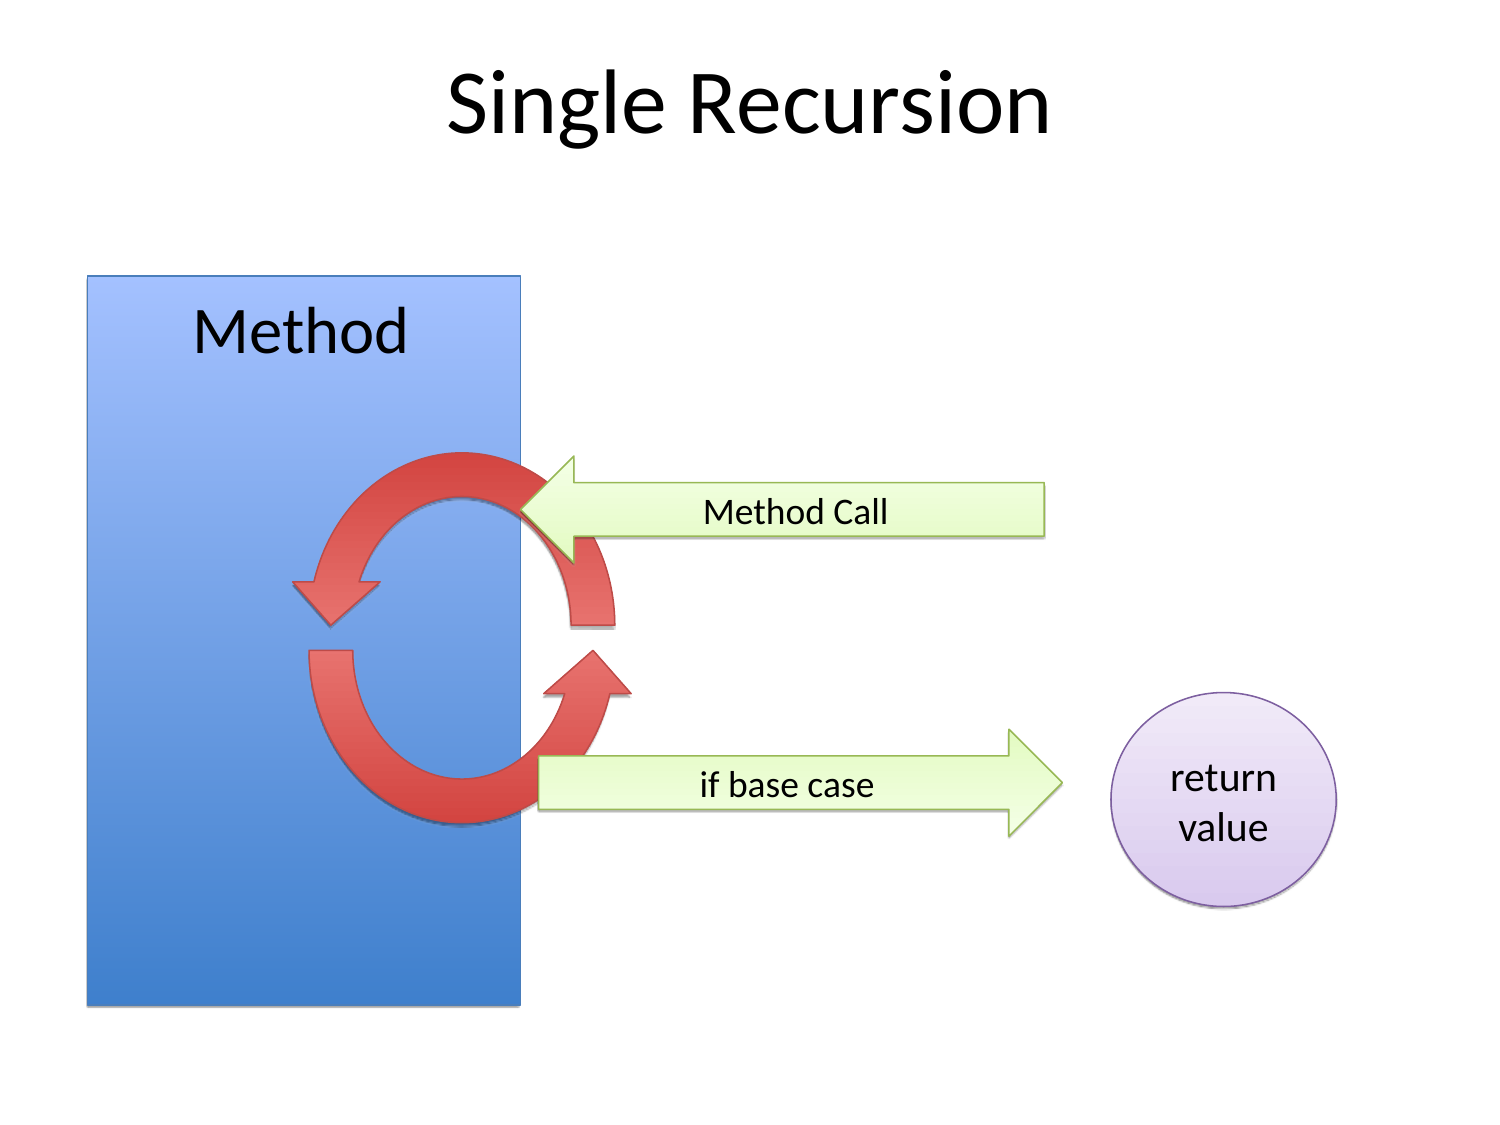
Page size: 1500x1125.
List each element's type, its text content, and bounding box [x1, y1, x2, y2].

text_box if base case [538, 729, 1063, 837]
text_box Method Call [520, 456, 1045, 563]
text_box [87, 275, 632, 1005]
text_box return value [1111, 692, 1337, 907]
text_box Method [177, 279, 425, 374]
title Single Recursion [75, 2, 1425, 191]
